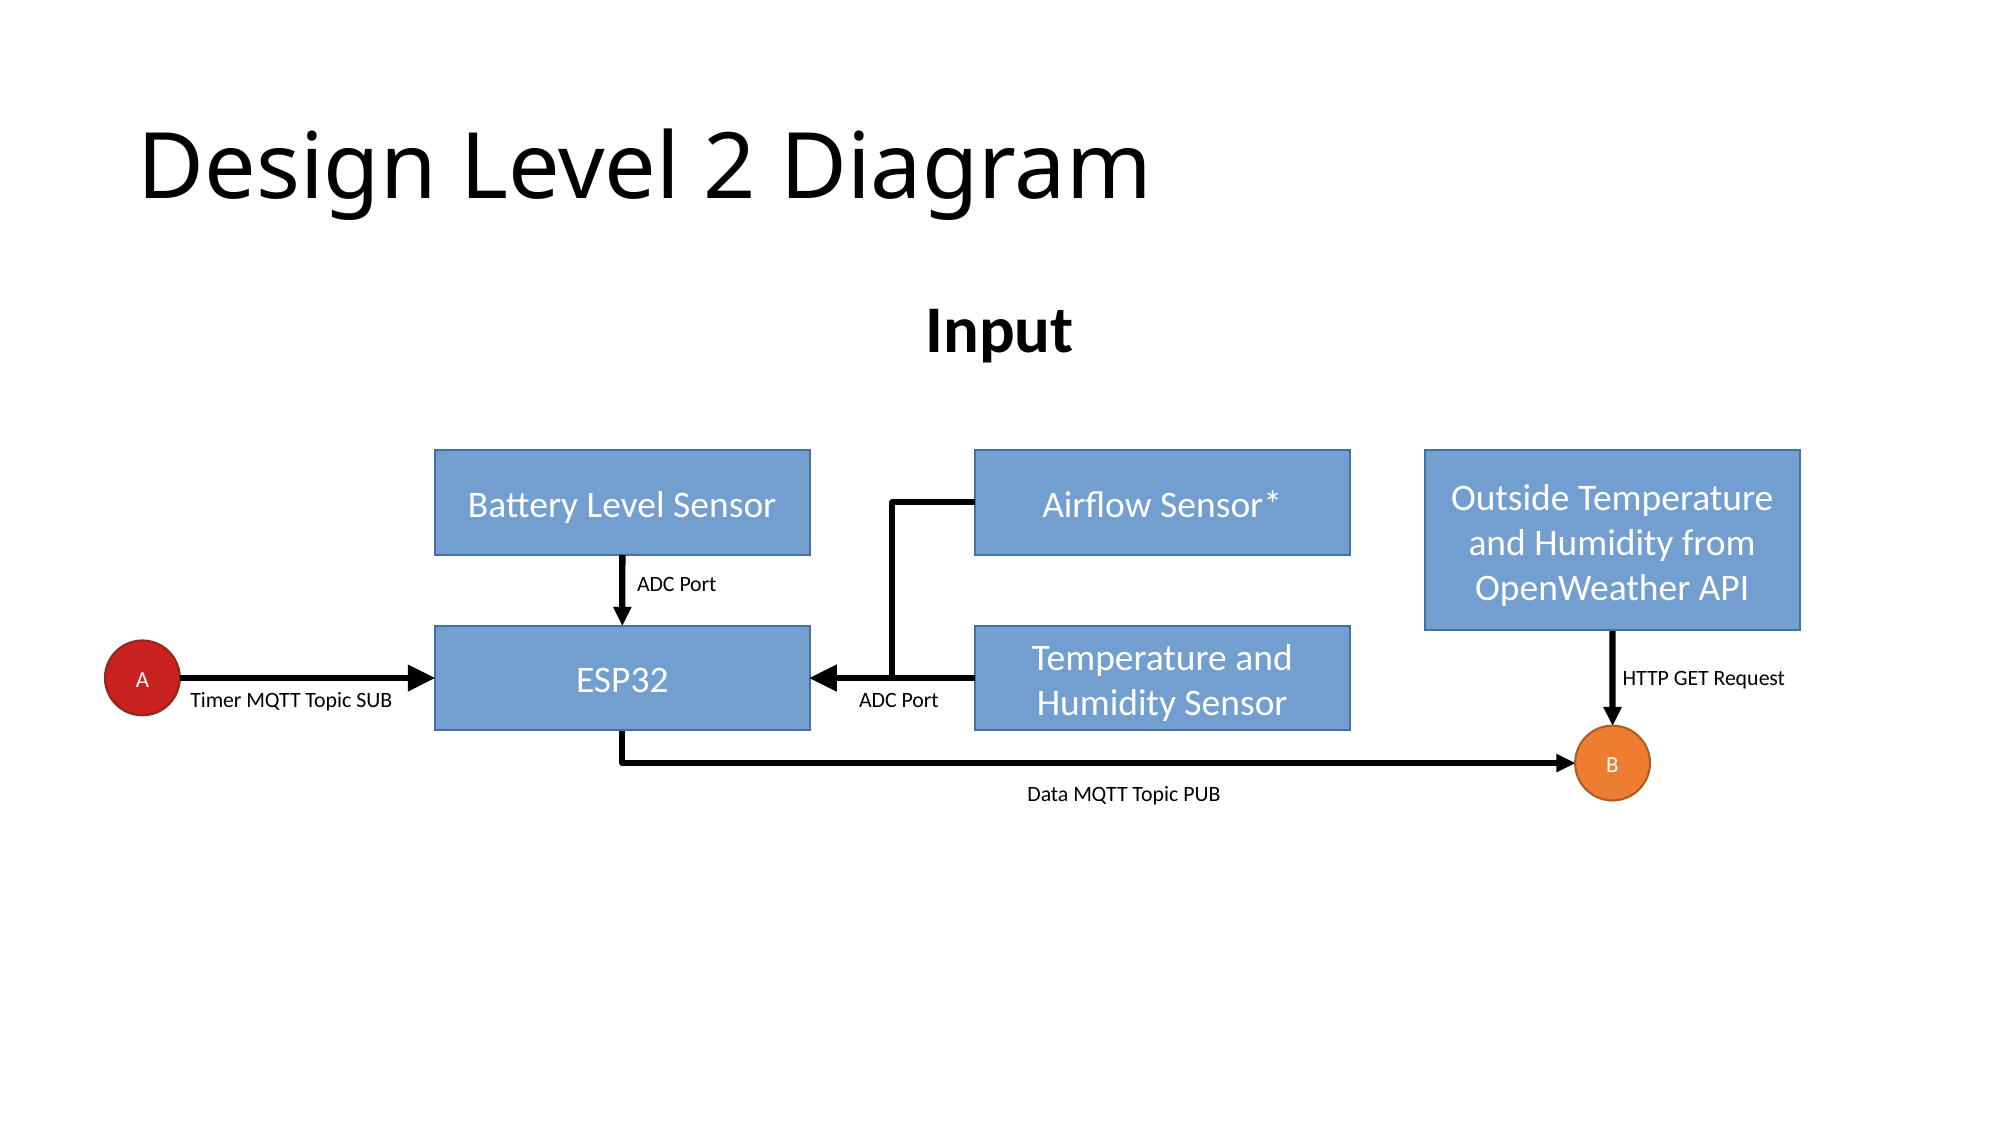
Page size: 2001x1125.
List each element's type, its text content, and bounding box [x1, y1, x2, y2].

text_box Input [910, 278, 1089, 374]
text_box ESP32 [435, 626, 810, 730]
text_box Battery Level Sensor [435, 450, 810, 555]
text_box ADC Port [844, 681, 954, 719]
text_box Data MQTT Topic PUB [1012, 772, 1236, 814]
text_box B [1575, 725, 1651, 801]
title Design Level 2 Diagram [137, 59, 1863, 278]
text_box Outside Temperature and Humidity from OpenWeather API [1425, 450, 1800, 630]
text_box Timer MQTT Topic SUB [175, 677, 408, 719]
text_box ADC Port [622, 562, 732, 604]
text_box Airflow Sensor* [975, 450, 1350, 555]
text_box HTTP GET Request [1607, 656, 1800, 698]
text_box Temperature and Humidity Sensor [975, 626, 1350, 730]
text_box A [104, 640, 180, 716]
